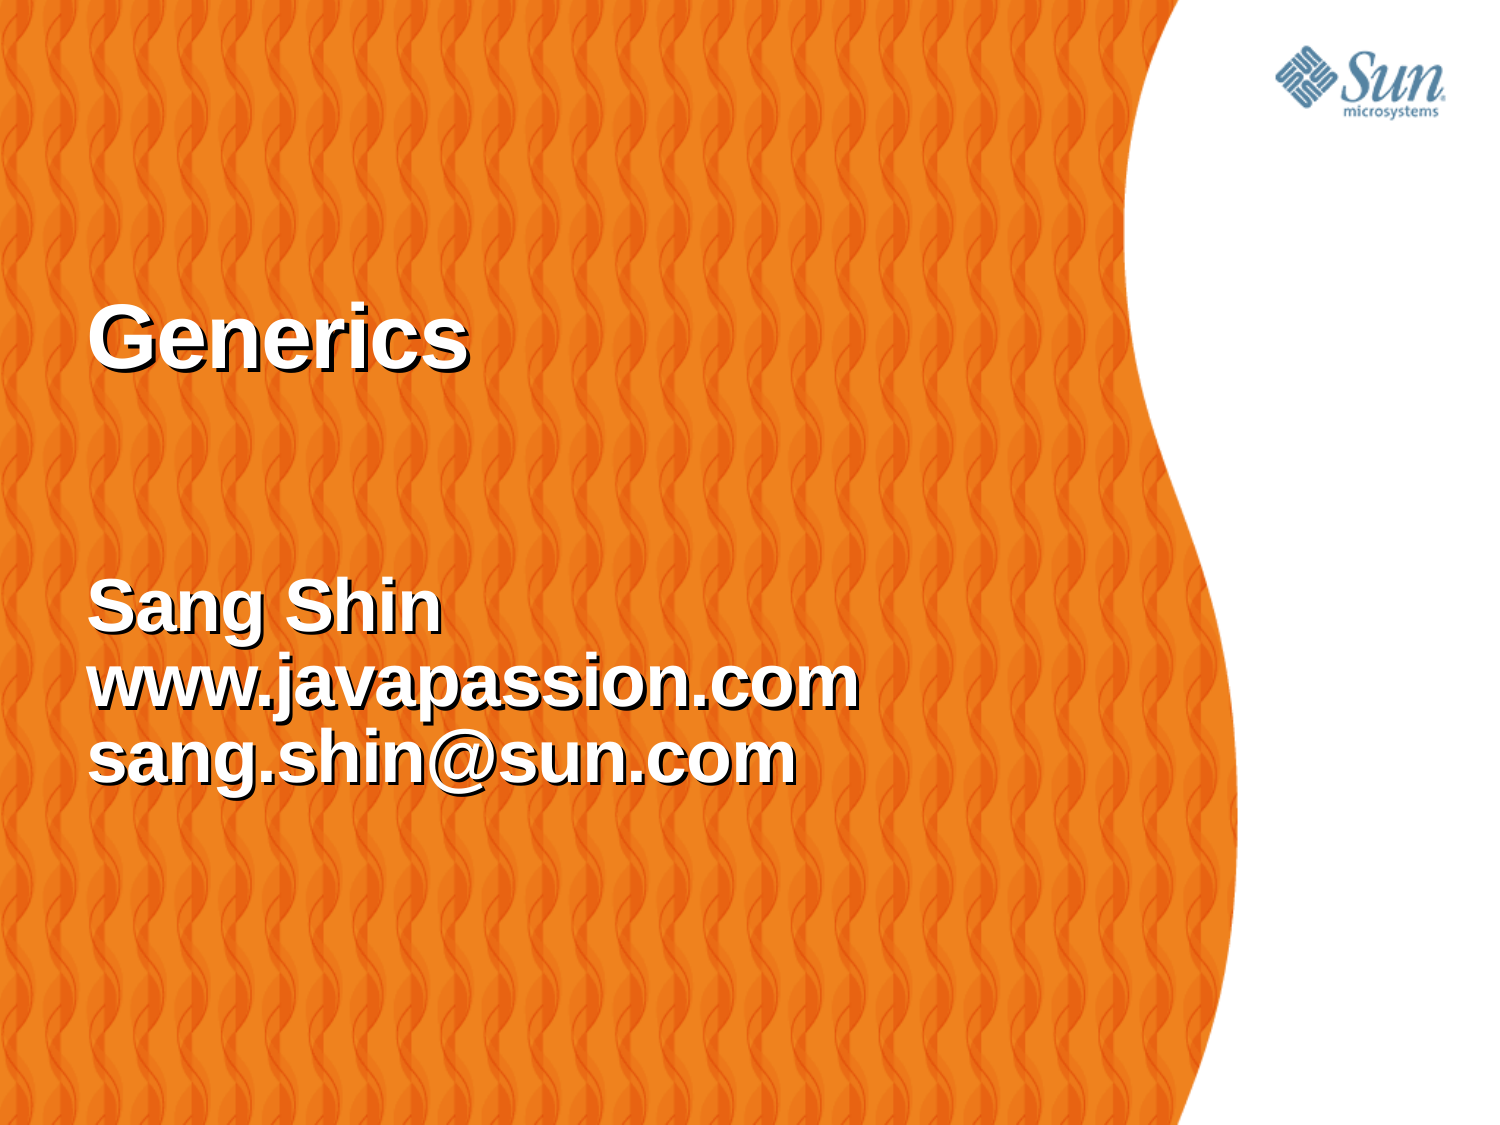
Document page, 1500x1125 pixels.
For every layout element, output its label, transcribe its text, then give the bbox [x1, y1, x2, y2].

picture [0, 0, 1500, 1125]
title Generics Sang Shin www.javapassion.com sang.shin@sun.com [86, 191, 1287, 1125]
